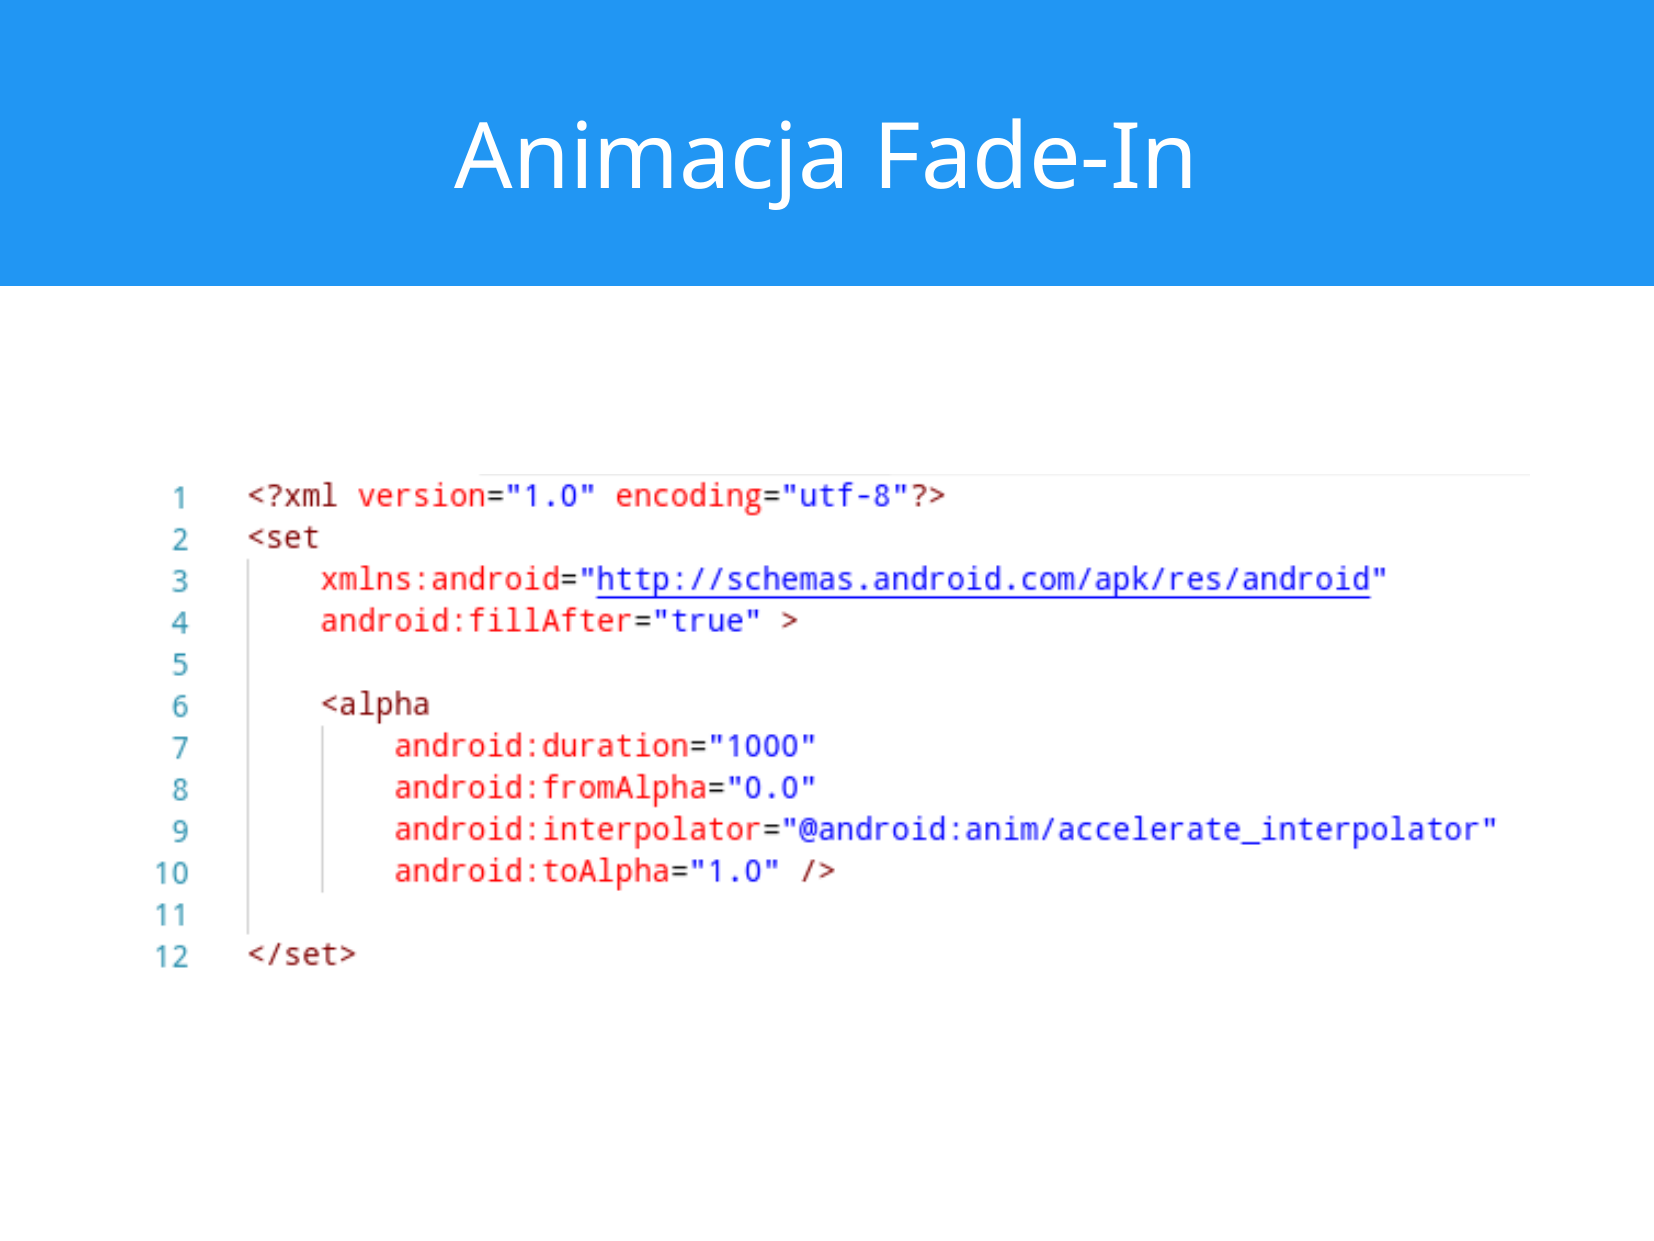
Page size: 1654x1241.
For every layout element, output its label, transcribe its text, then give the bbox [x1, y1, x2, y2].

title Animacja Fade-In [82, 49, 1571, 257]
picture [129, 474, 1530, 981]
